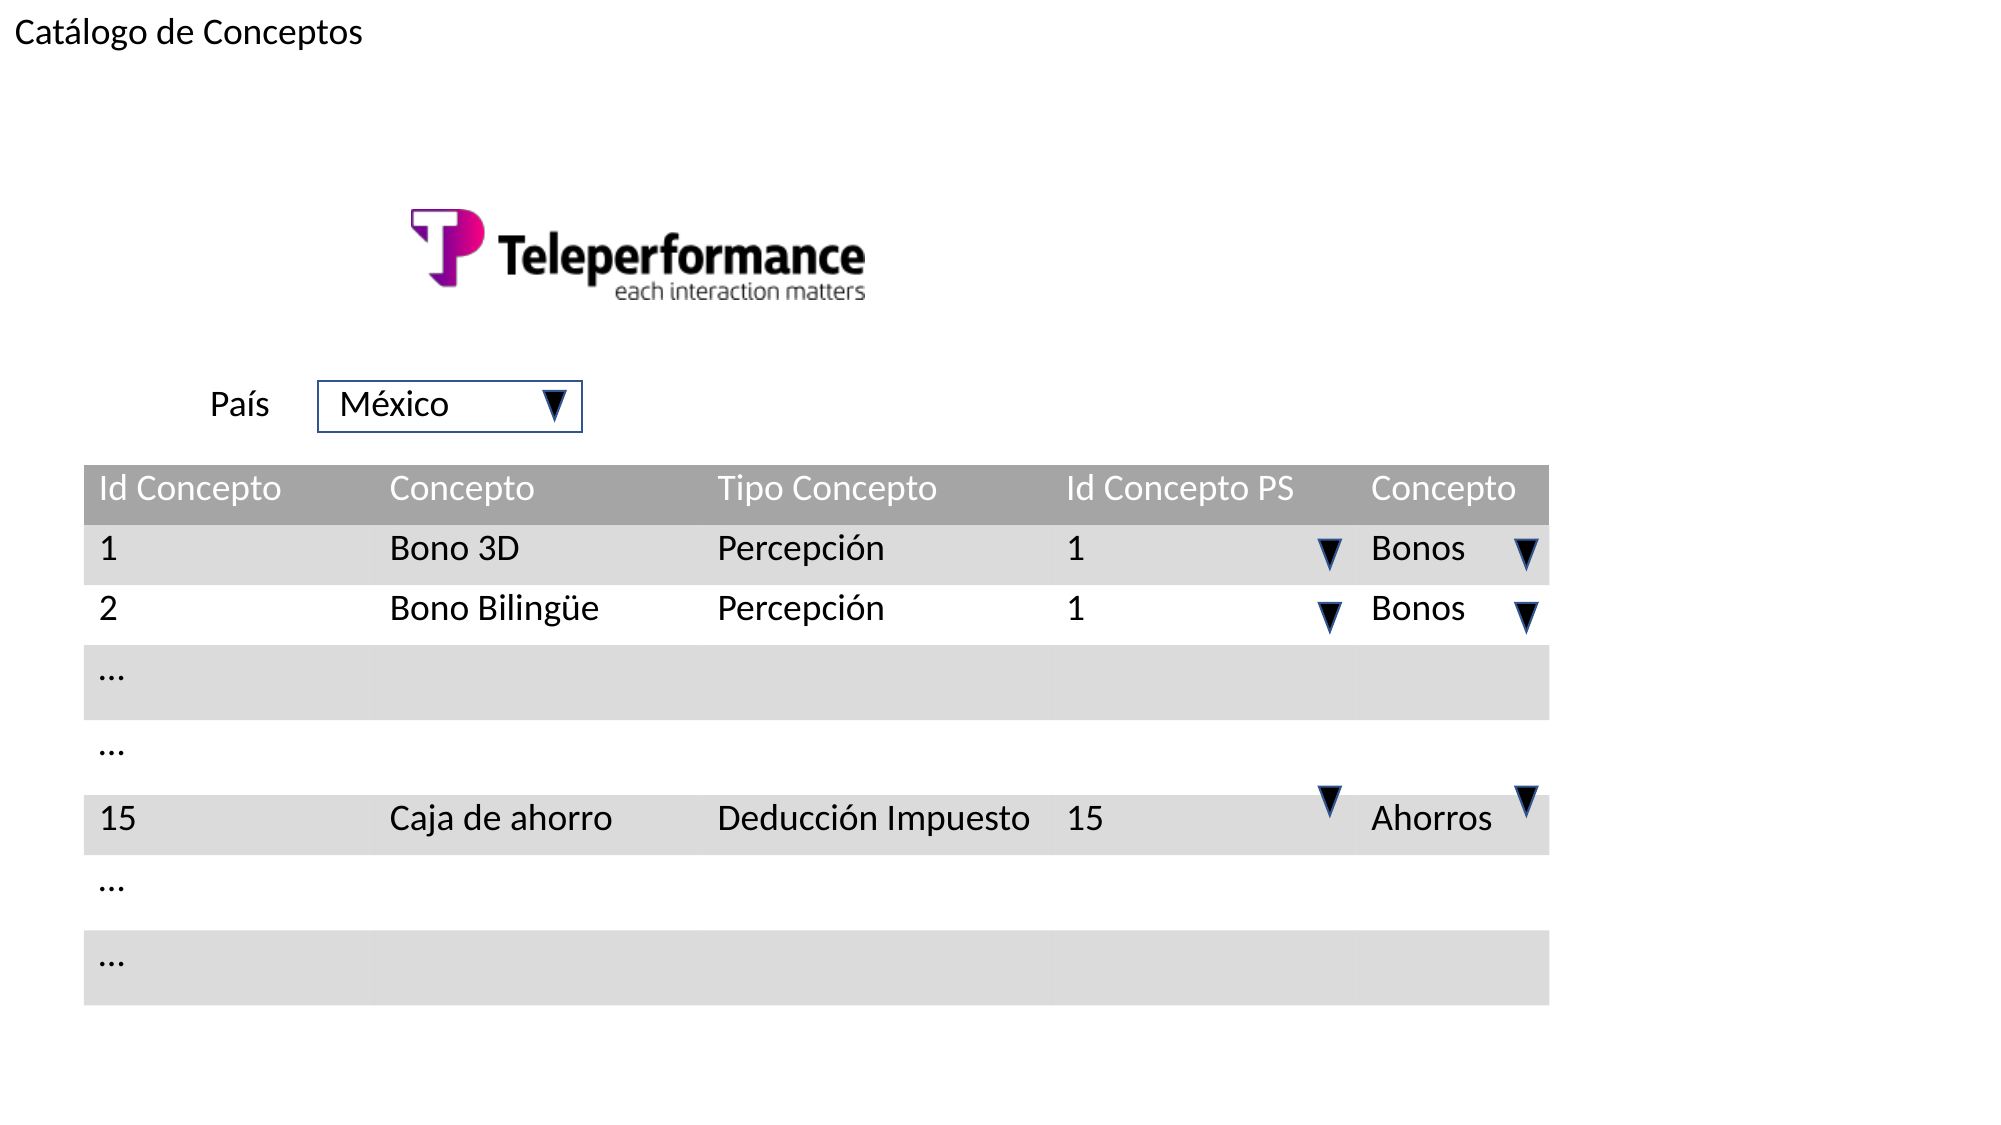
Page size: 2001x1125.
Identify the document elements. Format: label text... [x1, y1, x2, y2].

table_cell [1051, 645, 1356, 720]
table_cell 1 [84, 525, 375, 585]
text_box Catálogo de Conceptos [0, 0, 412, 60]
table_cell [1356, 720, 1549, 795]
table_header Id Concepto [84, 465, 375, 525]
table_cell [375, 645, 703, 720]
table_cell [375, 930, 703, 1005]
table_cell … [84, 930, 375, 1005]
table_header Concepto [375, 465, 703, 525]
table_cell Percepción [703, 525, 1051, 585]
text_box [1515, 786, 1538, 816]
table_header Tipo Concepto [703, 465, 1051, 525]
text_box [543, 390, 566, 420]
table_cell [1051, 930, 1356, 1005]
table_cell [1051, 720, 1356, 795]
text_box [1515, 602, 1538, 632]
table_cell Ahorros [1356, 795, 1549, 855]
table_cell [1356, 930, 1549, 1005]
table_cell Deducción Impuesto [703, 795, 1051, 855]
table_cell 15 [1051, 795, 1356, 855]
table_cell 2 [84, 585, 375, 645]
text_box País [83, 371, 285, 432]
table_cell … [84, 645, 375, 720]
table_header Concepto [1356, 465, 1549, 525]
text_box [1515, 539, 1538, 569]
text_box [1318, 539, 1341, 569]
table_cell 1 [1051, 525, 1356, 585]
text_box [1318, 786, 1341, 816]
table_cell [1356, 855, 1549, 930]
table_cell [375, 855, 703, 930]
table_cell [703, 855, 1051, 930]
table_cell Bono Bilingüe [375, 585, 703, 645]
table_cell Bonos [1356, 525, 1549, 585]
table_cell [703, 720, 1051, 795]
table_cell [375, 720, 703, 795]
table_cell Caja de ahorro [375, 795, 703, 855]
table_cell 15 [84, 795, 375, 855]
text_box México [324, 371, 526, 432]
picture [411, 209, 865, 300]
table_cell … [84, 855, 375, 930]
table_cell 1 [1051, 585, 1356, 645]
table_cell [1051, 855, 1356, 930]
table_cell Bonos [1356, 585, 1549, 645]
text_box [1318, 602, 1341, 632]
table_cell … [84, 720, 375, 795]
table_cell [1356, 645, 1549, 720]
table_cell [703, 930, 1051, 1005]
table_cell Percepción [703, 585, 1051, 645]
table_header Id Concepto PS [1051, 465, 1356, 525]
table_cell [703, 645, 1051, 720]
table_cell Bono 3D [375, 525, 703, 585]
